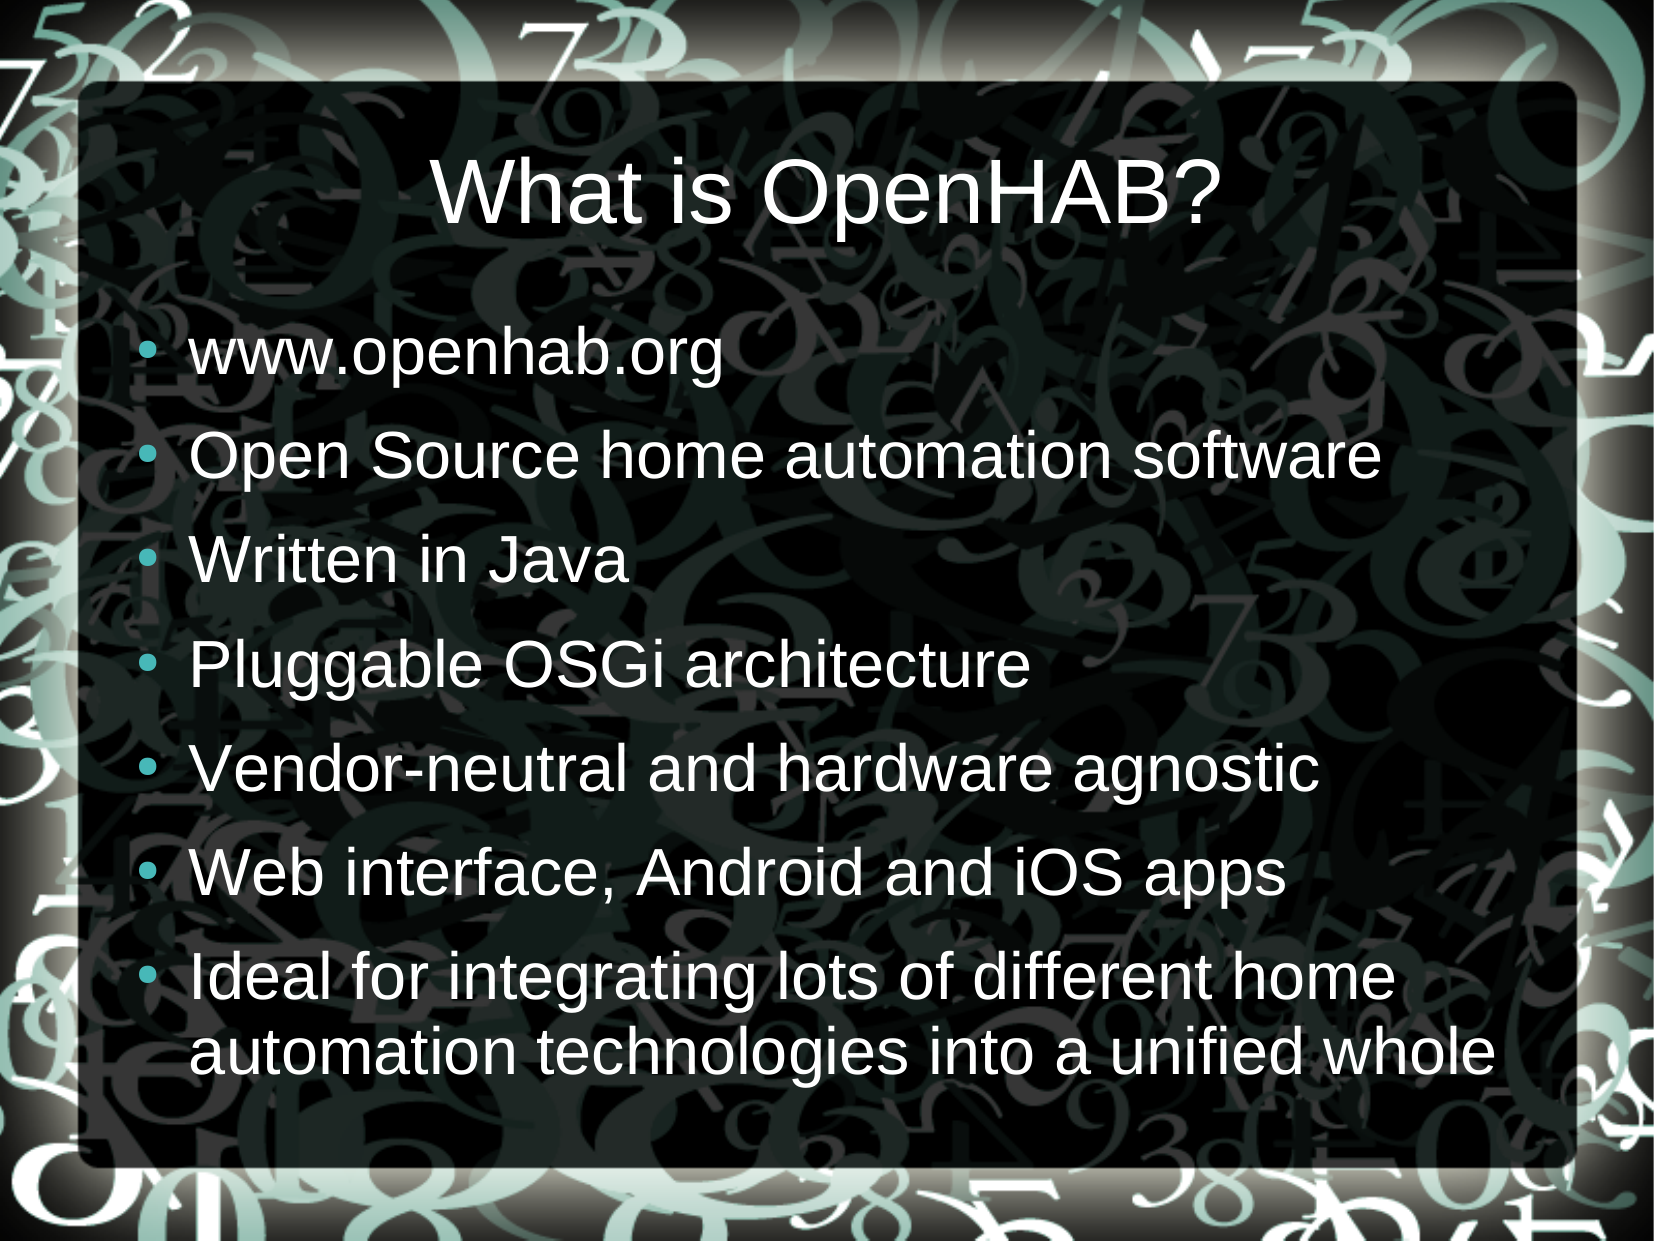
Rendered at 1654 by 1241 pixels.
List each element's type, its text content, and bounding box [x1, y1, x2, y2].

picture [0, 0, 1654, 1241]
list www.openhab.org Open Source home automation software Written in Java Pluggable OSGi architecture Vendor-neutral and hardware agnostic Web interface, Android and iOS apps Ideal for integrating lots of different home automation technologies into a unified whole [118, 313, 1542, 1088]
title What is OpenHAB? [82, 88, 1571, 296]
